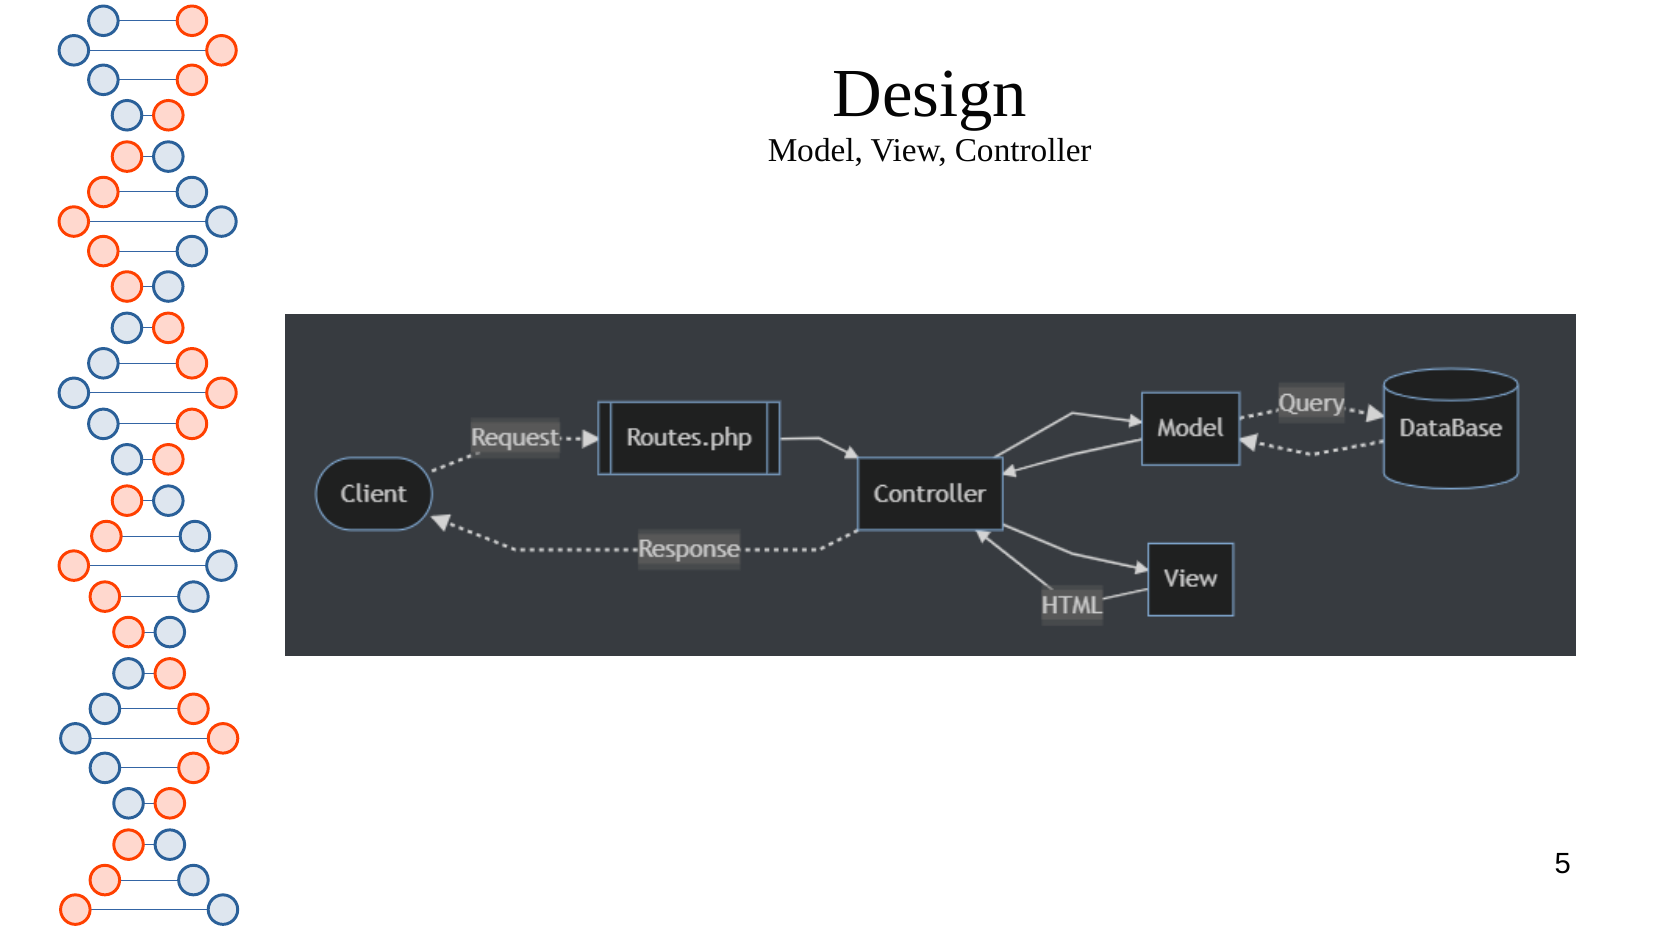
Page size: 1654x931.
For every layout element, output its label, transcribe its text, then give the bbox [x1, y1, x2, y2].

picture [285, 314, 1576, 656]
title Design Model, View, Controller [265, 35, 1595, 189]
